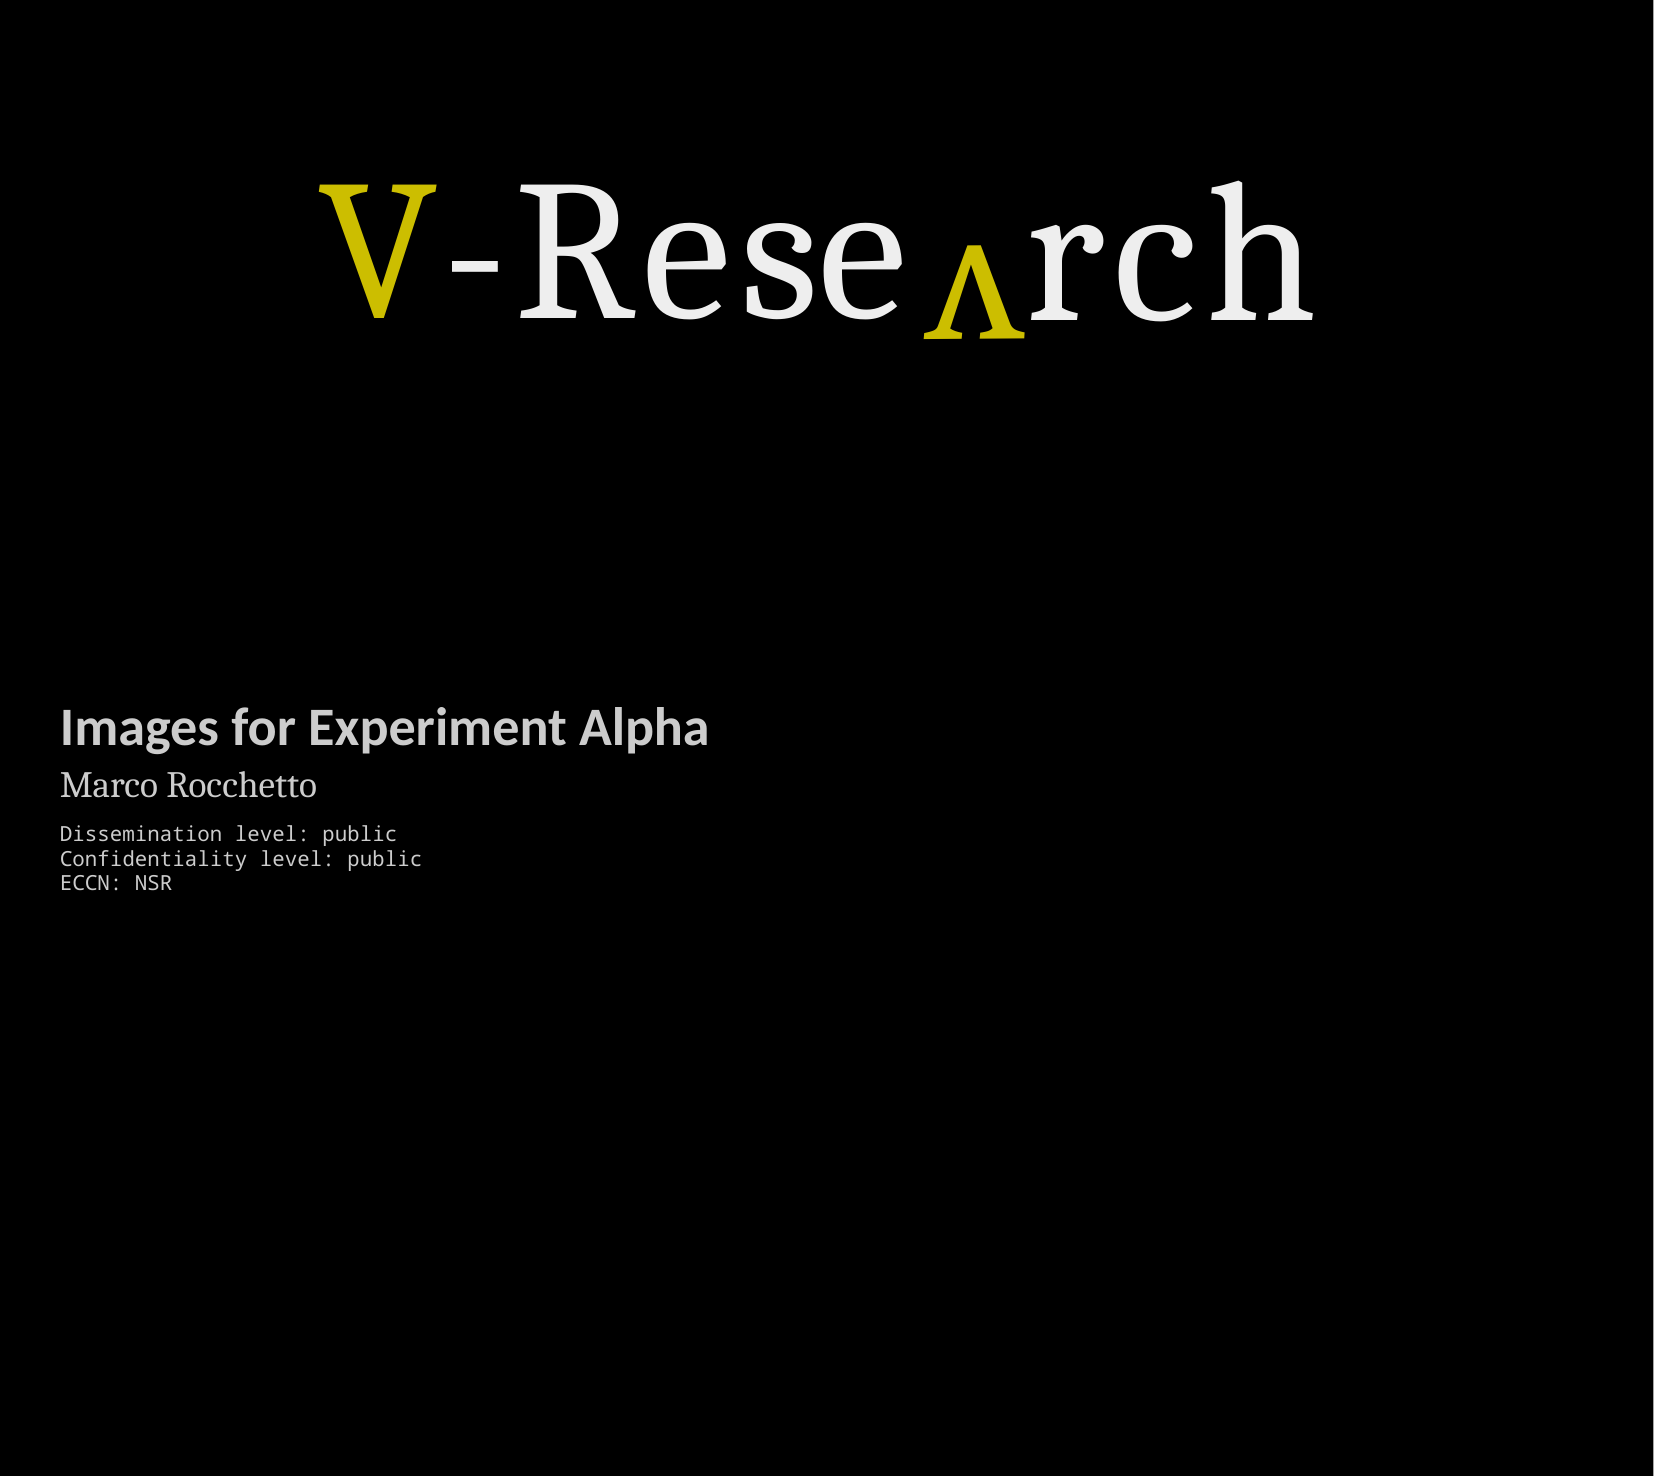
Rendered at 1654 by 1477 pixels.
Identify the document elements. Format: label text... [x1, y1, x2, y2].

text_box s [725, 131, 804, 381]
text_box R [499, 131, 627, 381]
text_box - [428, 131, 499, 381]
text_box Images for Experiment Alpha [44, 697, 1144, 776]
text_box Dissemination level: public Confidentiality level: public ECCN: NSR [44, 815, 917, 903]
text_box r [1010, 132, 1098, 383]
text_box e [804, 131, 932, 381]
text_box v [902, 183, 1035, 434]
text_box V [303, 131, 428, 381]
text_box e [627, 131, 725, 381]
text_box c [1098, 132, 1191, 383]
text_box h [1191, 132, 1350, 383]
text_box Marco Rocchetto [44, 776, 917, 815]
